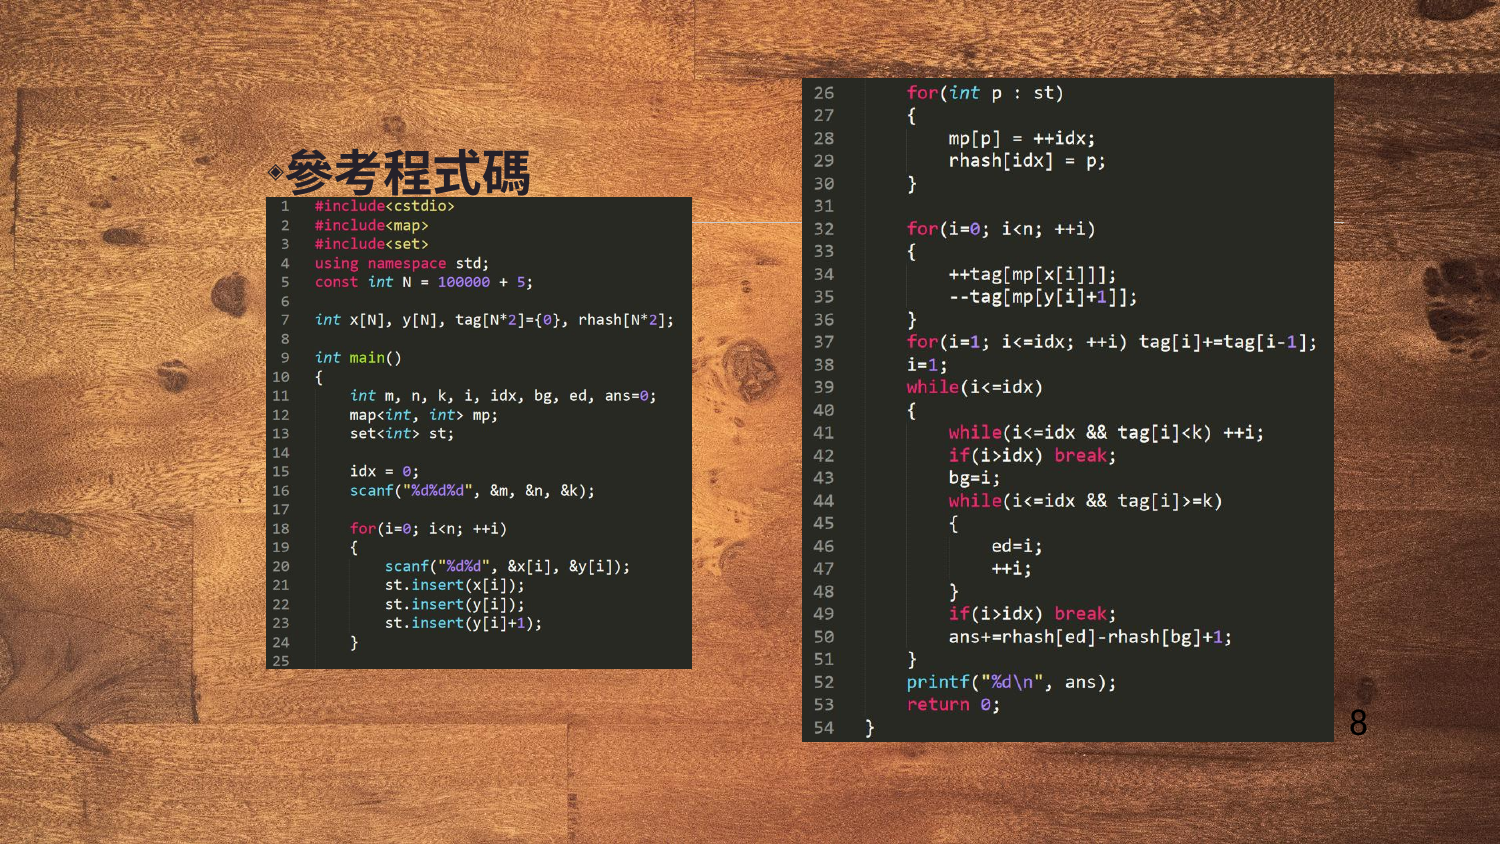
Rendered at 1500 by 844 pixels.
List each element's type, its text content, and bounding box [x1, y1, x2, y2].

picture [266, 197, 692, 669]
list 參考程式碼 [252, 126, 746, 216]
text_box 8 [1334, 682, 1425, 748]
picture [802, 79, 1334, 742]
